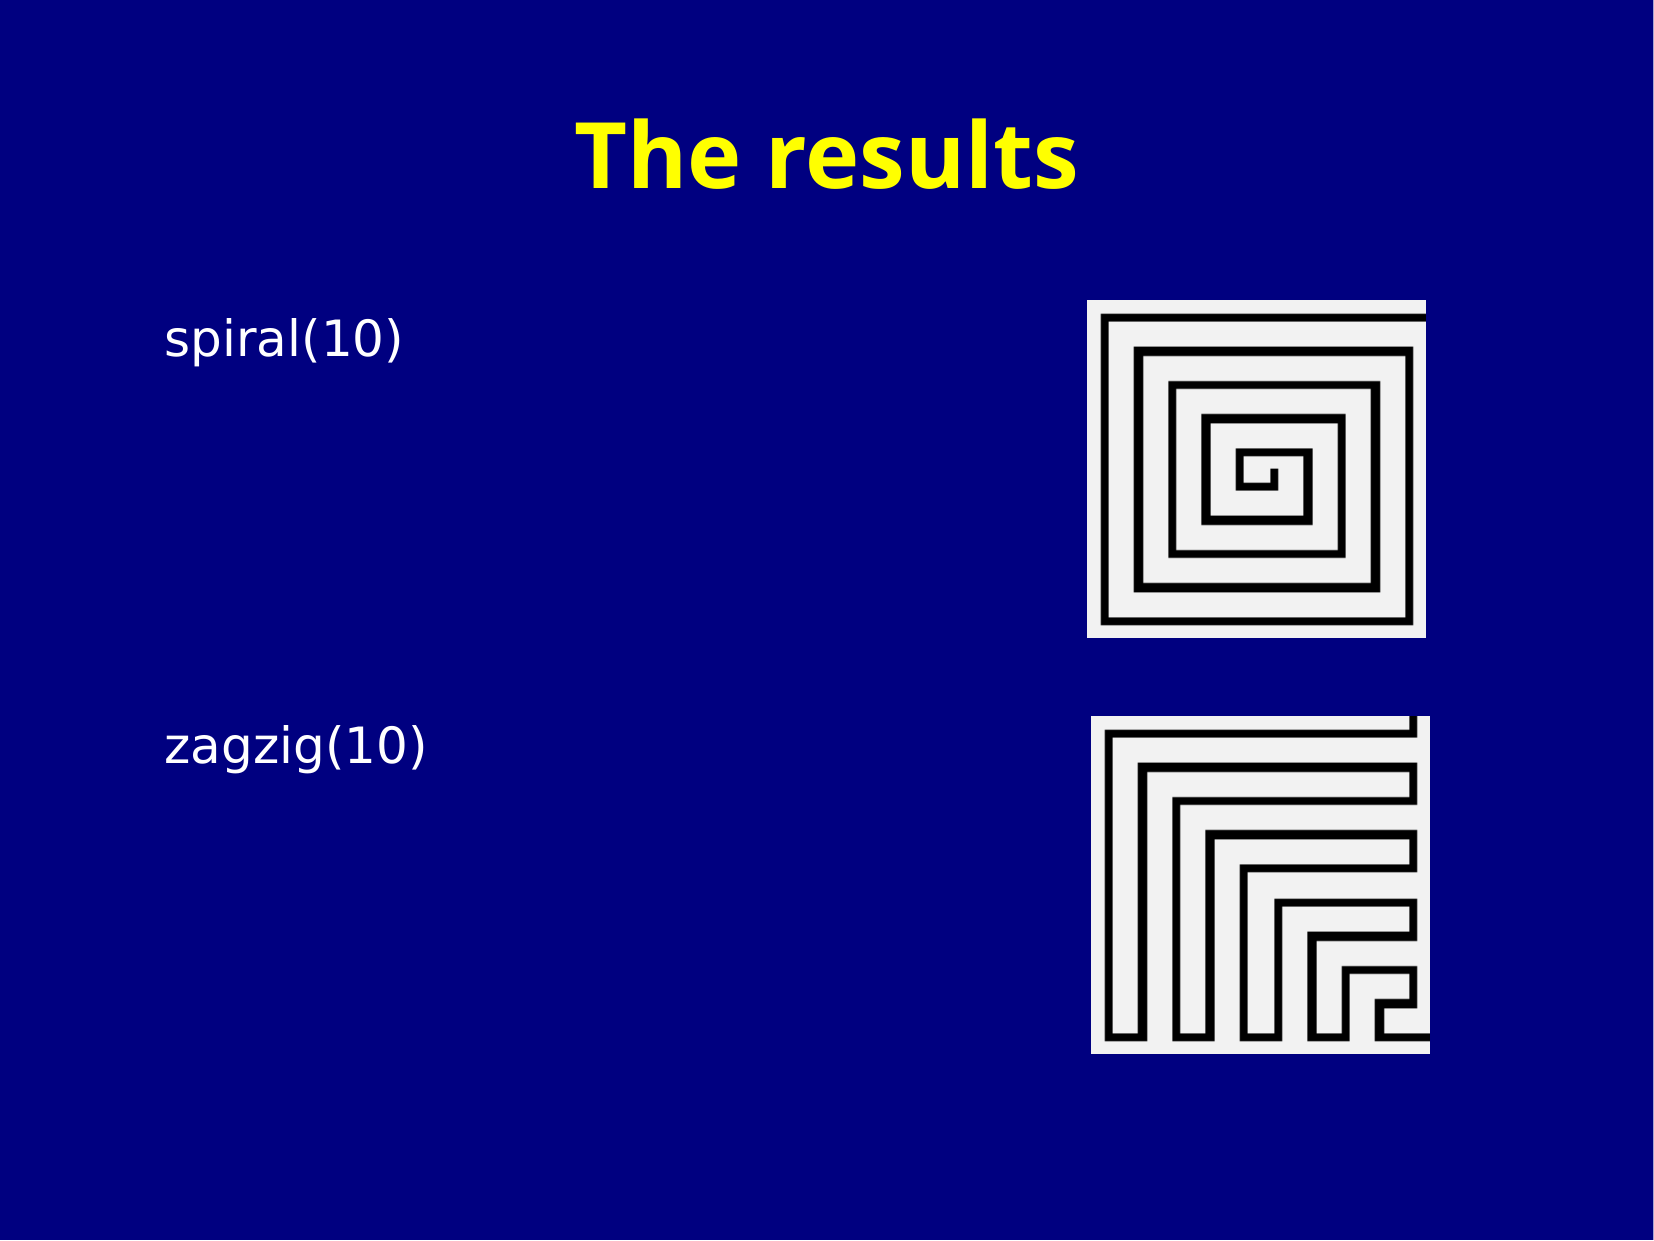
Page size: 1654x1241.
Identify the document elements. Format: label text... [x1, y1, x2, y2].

text_box spiral(10) [150, 302, 826, 376]
picture [1087, 300, 1426, 638]
title The results [82, 56, 1571, 250]
text_box zagzig(10) [150, 710, 826, 784]
picture [1091, 716, 1430, 1054]
